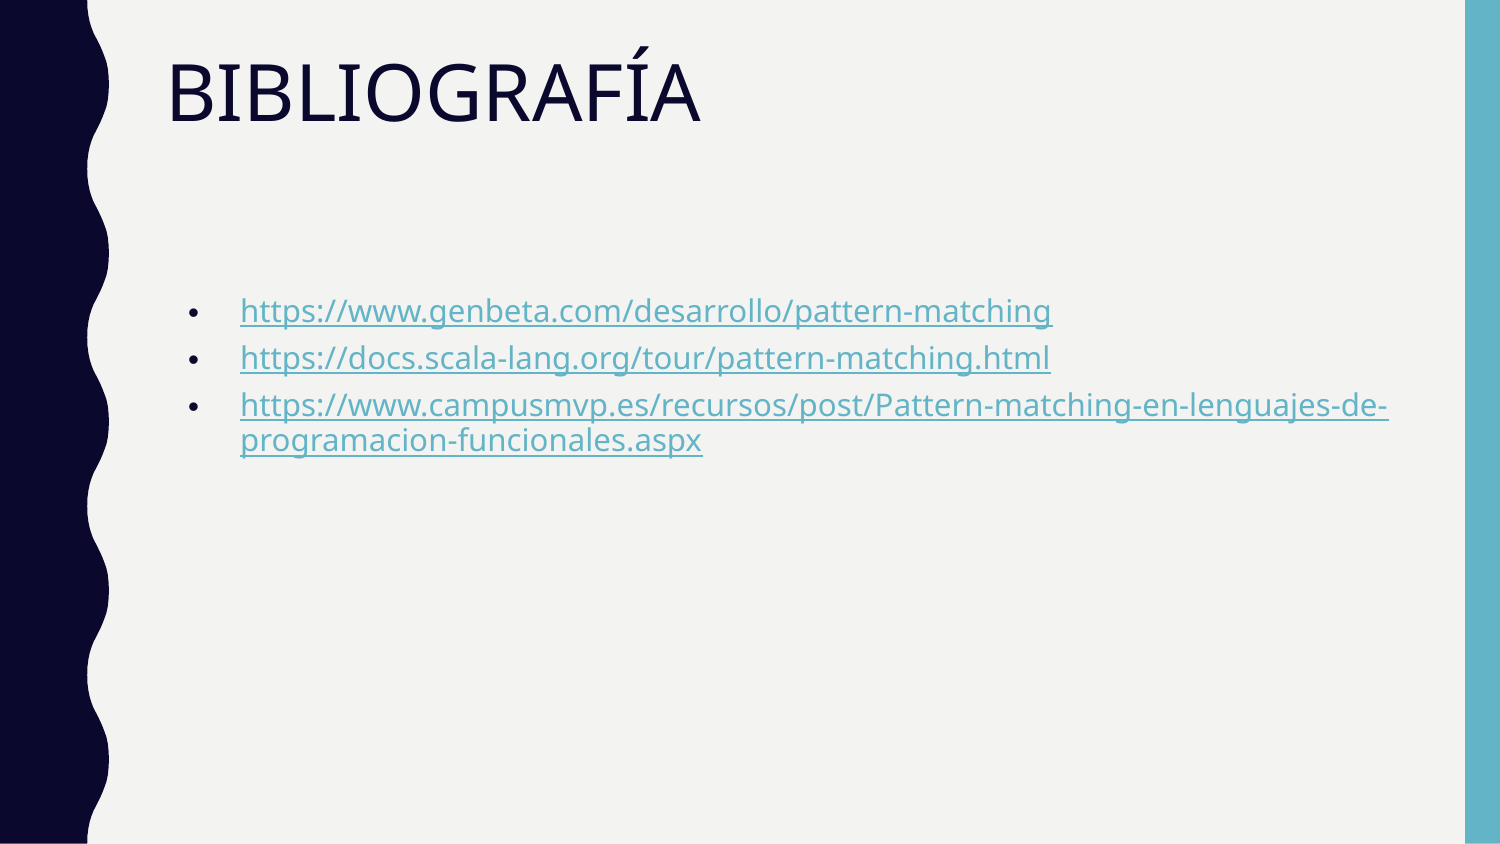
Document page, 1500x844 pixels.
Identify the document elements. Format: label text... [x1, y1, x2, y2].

list https://www.genbeta.com/desarrollo/pattern-matching https://docs.scala-lang.org/tour/pattern-matching.html https://www.campusmvp.es/recursos/post/Pattern-matching-en-lenguajes-de-programacion-funcionales.aspx [154, 281, 1407, 724]
title BIBLIOGRAFÍA [154, 47, 1407, 231]
